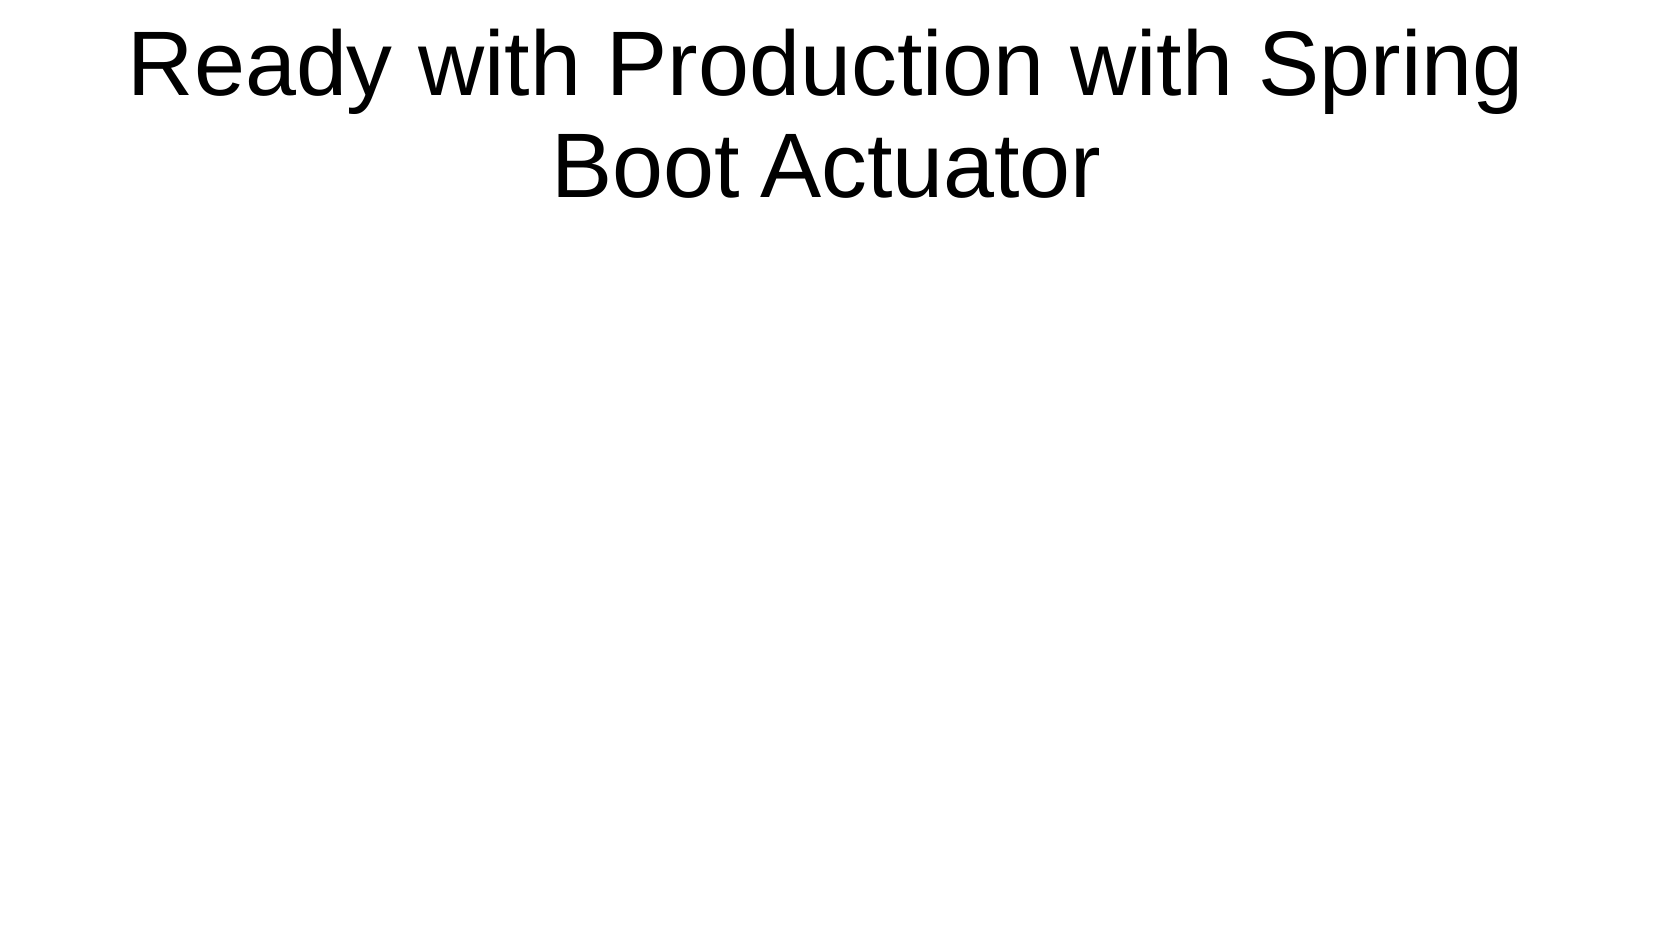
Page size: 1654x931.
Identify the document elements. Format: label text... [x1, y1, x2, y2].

title Ready with Production with Spring Boot Actuator [82, 12, 1571, 218]
